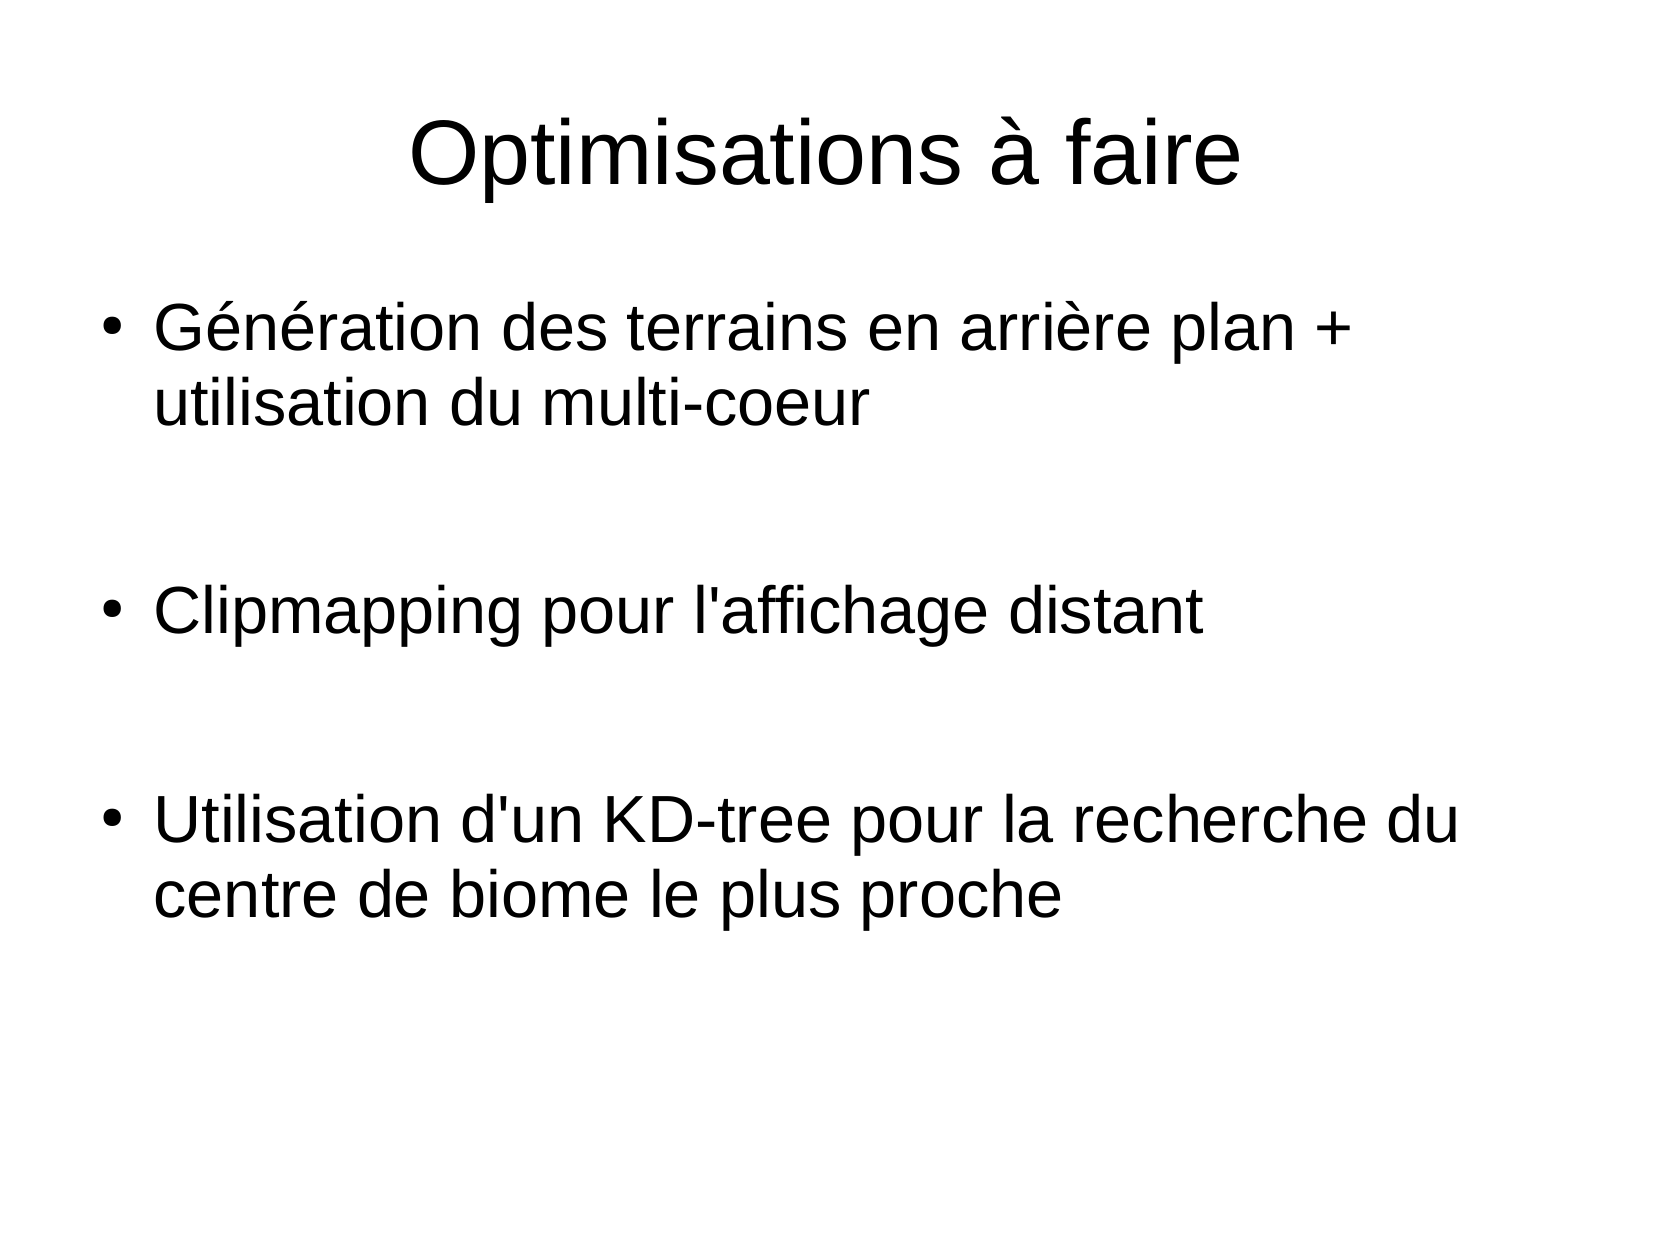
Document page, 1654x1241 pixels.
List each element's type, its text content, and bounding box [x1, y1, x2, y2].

title Optimisations à faire [82, 49, 1571, 257]
list Génération des terrains en arrière plan + utilisation du multi-coeur Clipmapping pour l'affichage distant Utilisation d'un KD-tree pour la recherche du centre de biome le plus proche [82, 290, 1571, 1010]
